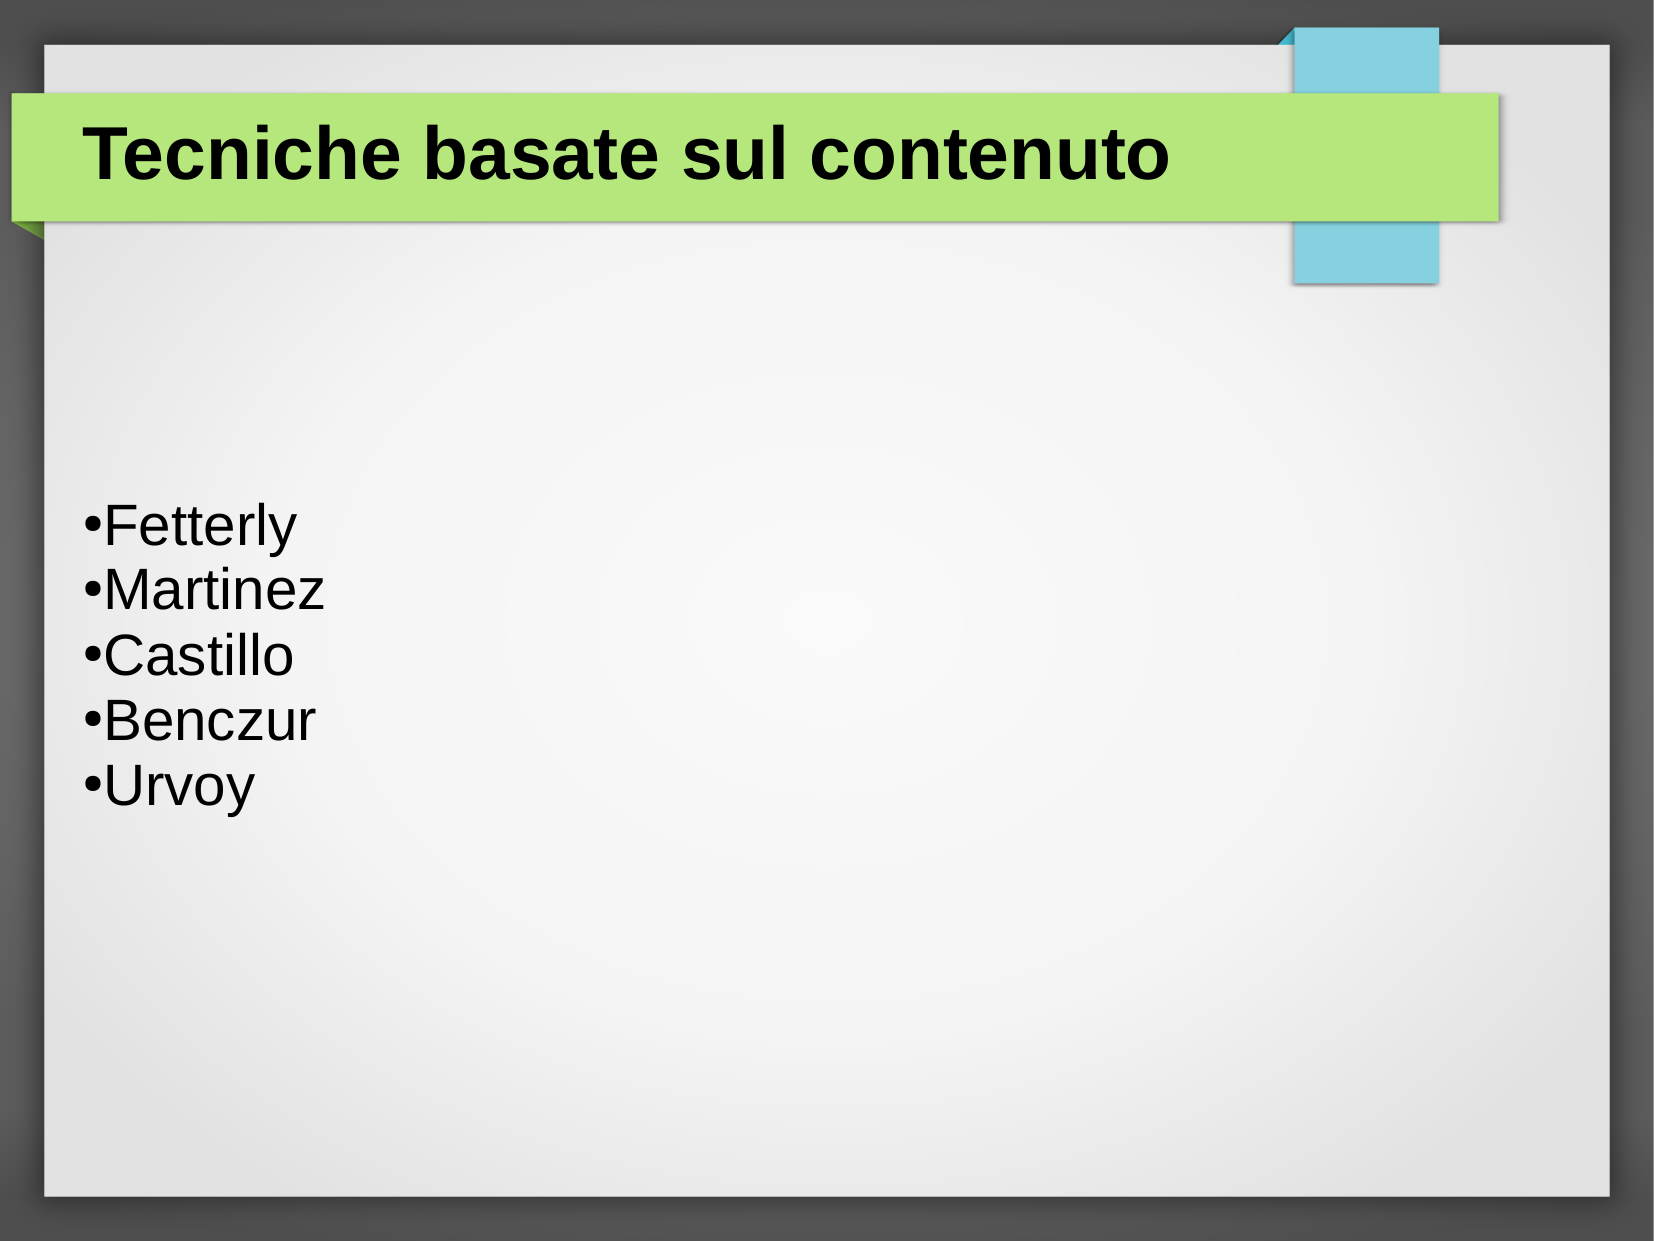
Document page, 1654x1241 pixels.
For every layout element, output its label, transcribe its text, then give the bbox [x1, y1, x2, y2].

title Tecniche basate sul contenuto [82, 94, 1264, 213]
subtitle Fetterly Martinez Castillo Benczur Urvoy [82, 295, 1571, 1015]
picture [0, 0, 1654, 1241]
